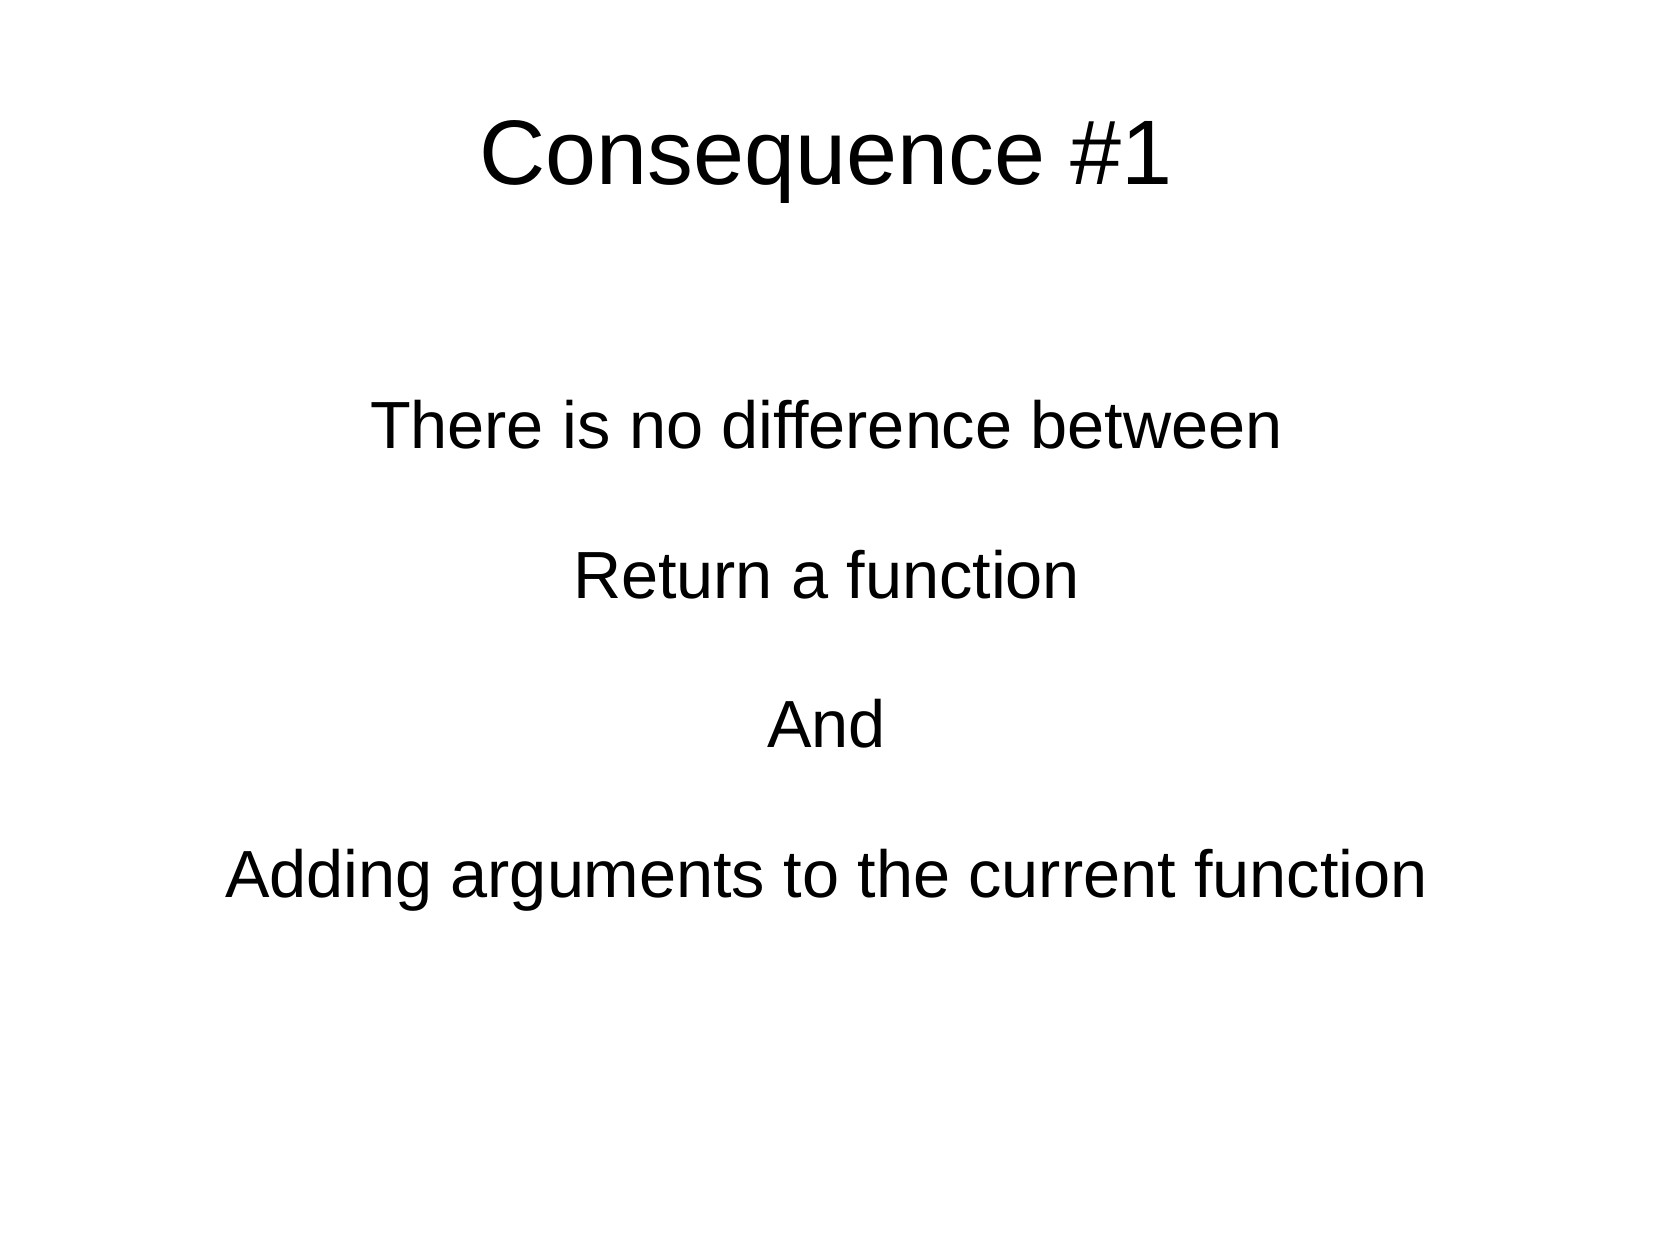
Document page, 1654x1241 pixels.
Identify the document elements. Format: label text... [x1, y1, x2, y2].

subtitle There is no difference between Return a function And Adding arguments to the current function [82, 290, 1571, 1010]
title Consequence #1 [82, 49, 1571, 257]
